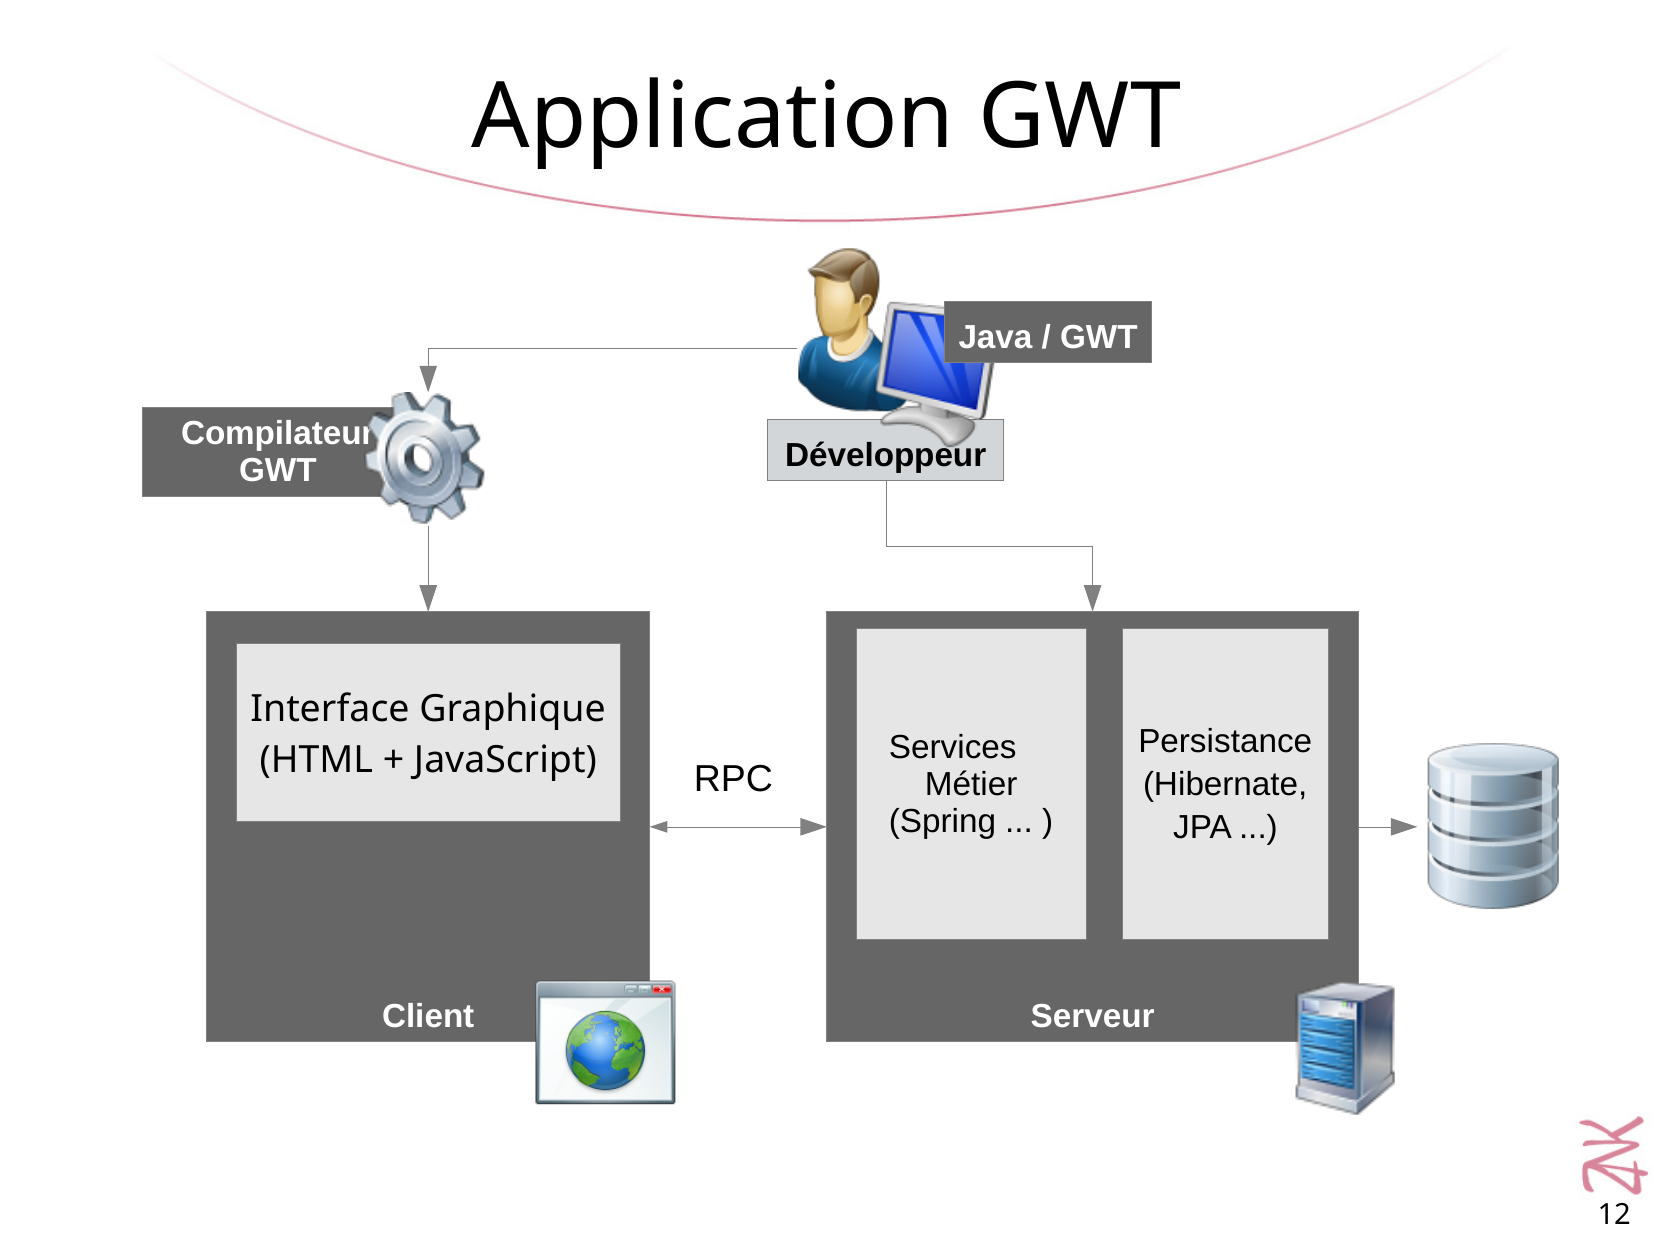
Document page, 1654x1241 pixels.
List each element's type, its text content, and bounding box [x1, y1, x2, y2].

text_box Persistance (Hibernate, JPA ...) [1122, 628, 1329, 940]
text_box RPC [679, 750, 815, 821]
text_box Compilateur GWT [142, 407, 361, 497]
text_box Client [206, 611, 650, 1042]
picture [4, 1, 1654, 1241]
text_box Développeur [767, 419, 1004, 481]
text_box Java / GWT [944, 301, 1152, 363]
text_box Services Métier (Spring ... ) [856, 628, 1087, 940]
text_box Serveur [826, 611, 1359, 1042]
text_box Interface Graphique (HTML + JavaScript) [236, 643, 621, 822]
title Application GWT [82, 11, 1571, 213]
